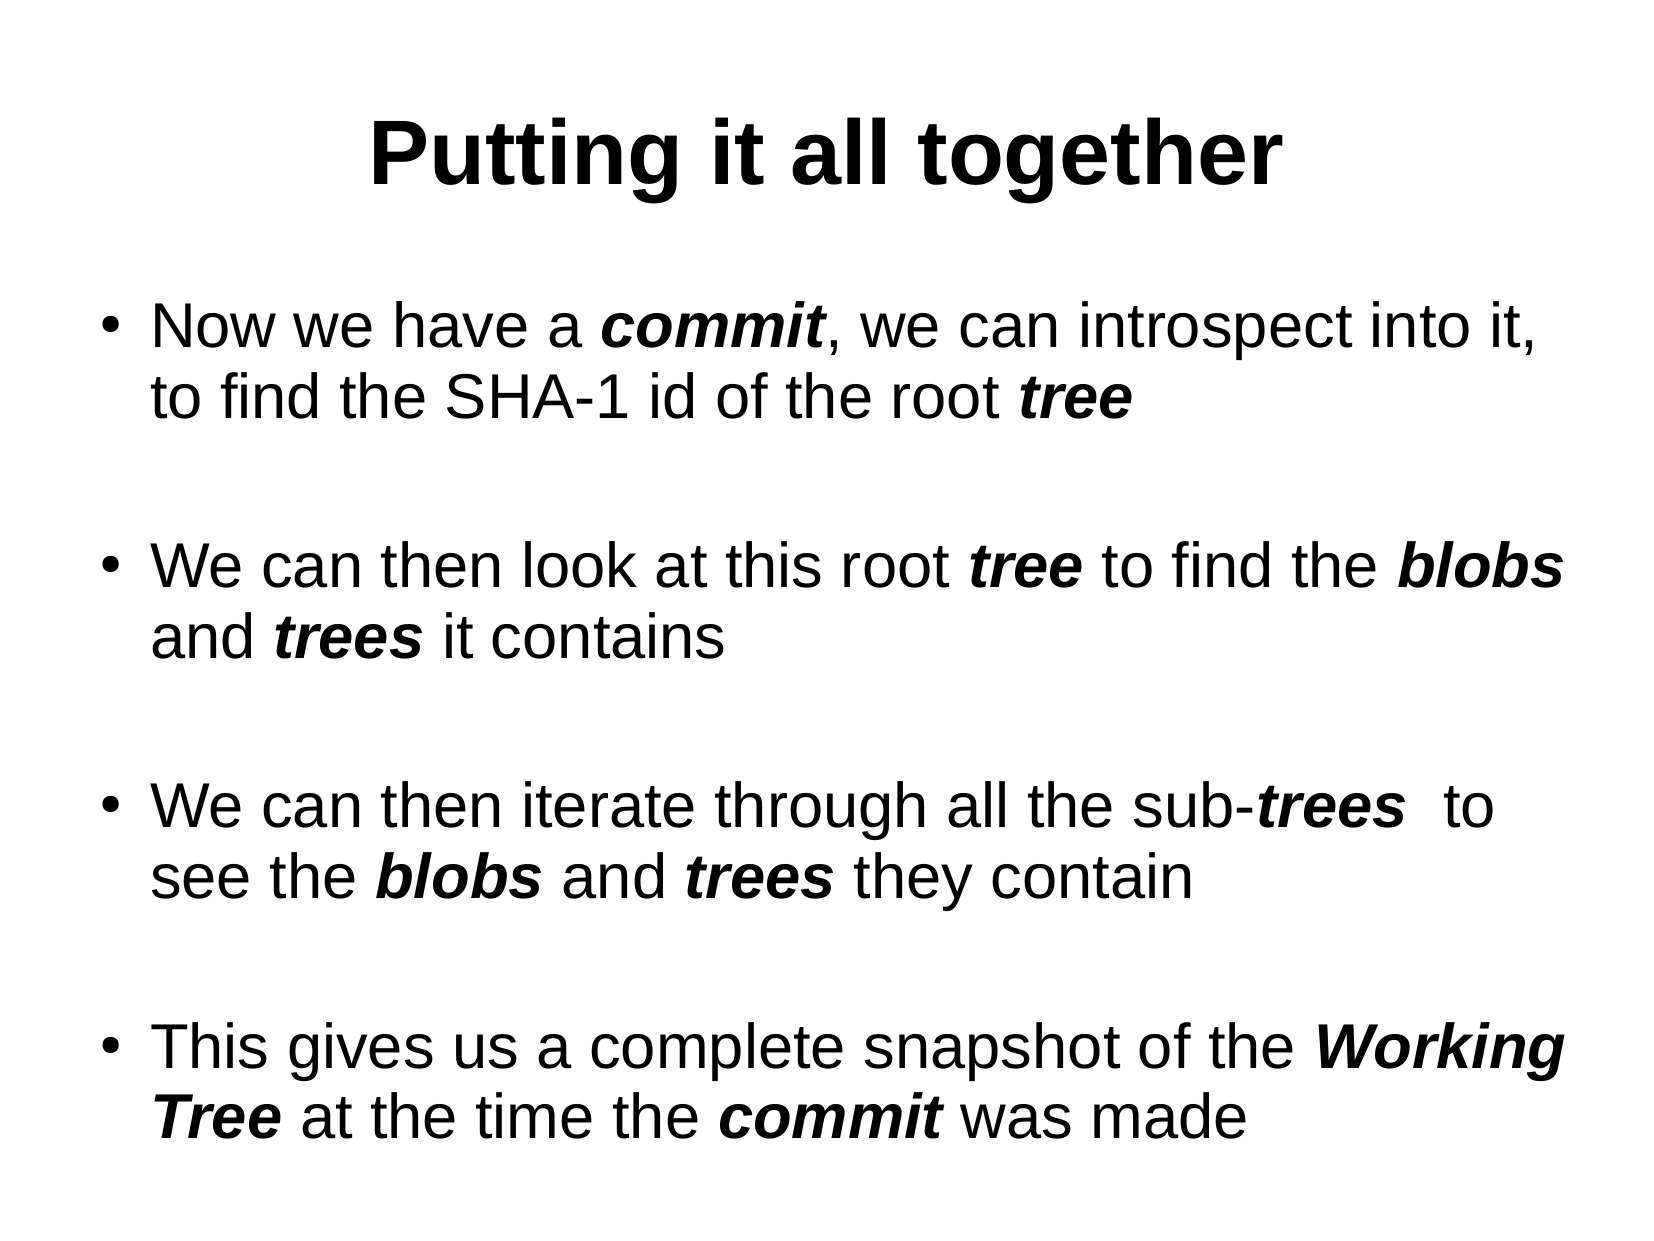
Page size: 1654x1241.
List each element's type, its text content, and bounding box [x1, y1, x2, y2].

list Now we have a commit, we can introspect into it, to find the SHA-1 id of the root tree We can then look at this root tree to find the blobs and trees it contains We can then iterate through all the sub-trees to see the blobs and trees they contain This gives us a complete snapshot of the Working Tree at the time the commit was made [82, 290, 1571, 1170]
title Putting it all together [82, 49, 1571, 257]
